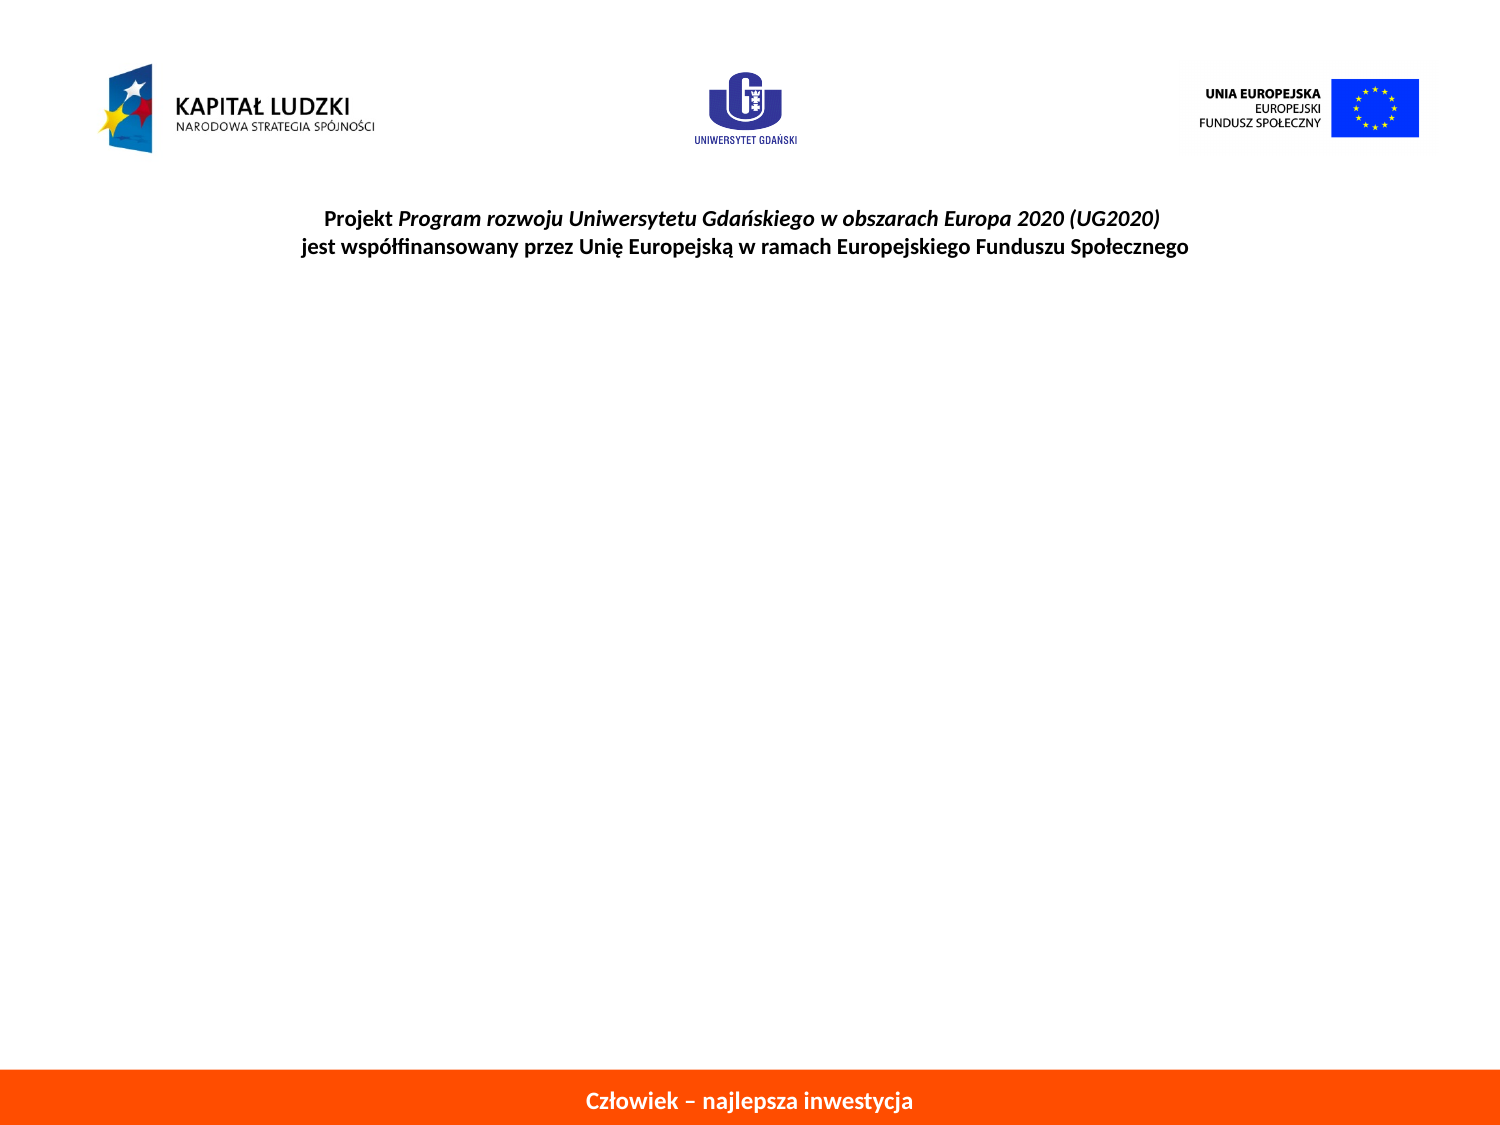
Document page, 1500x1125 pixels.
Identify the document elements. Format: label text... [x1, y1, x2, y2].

footer Człowiek – najlepsza inwestycja [0, 1069, 1500, 1125]
text_box Projekt Program rozwoju Uniwersytetu Gdańskiego w obszarach Europa 2020 (UG2020) jest współfinansowany przez Unię Europejską w ramach Europejskiego Funduszu Społecznego [53, 196, 1439, 267]
picture [1179, 60, 1439, 156]
picture [53, 19, 418, 196]
picture [692, 69, 800, 147]
